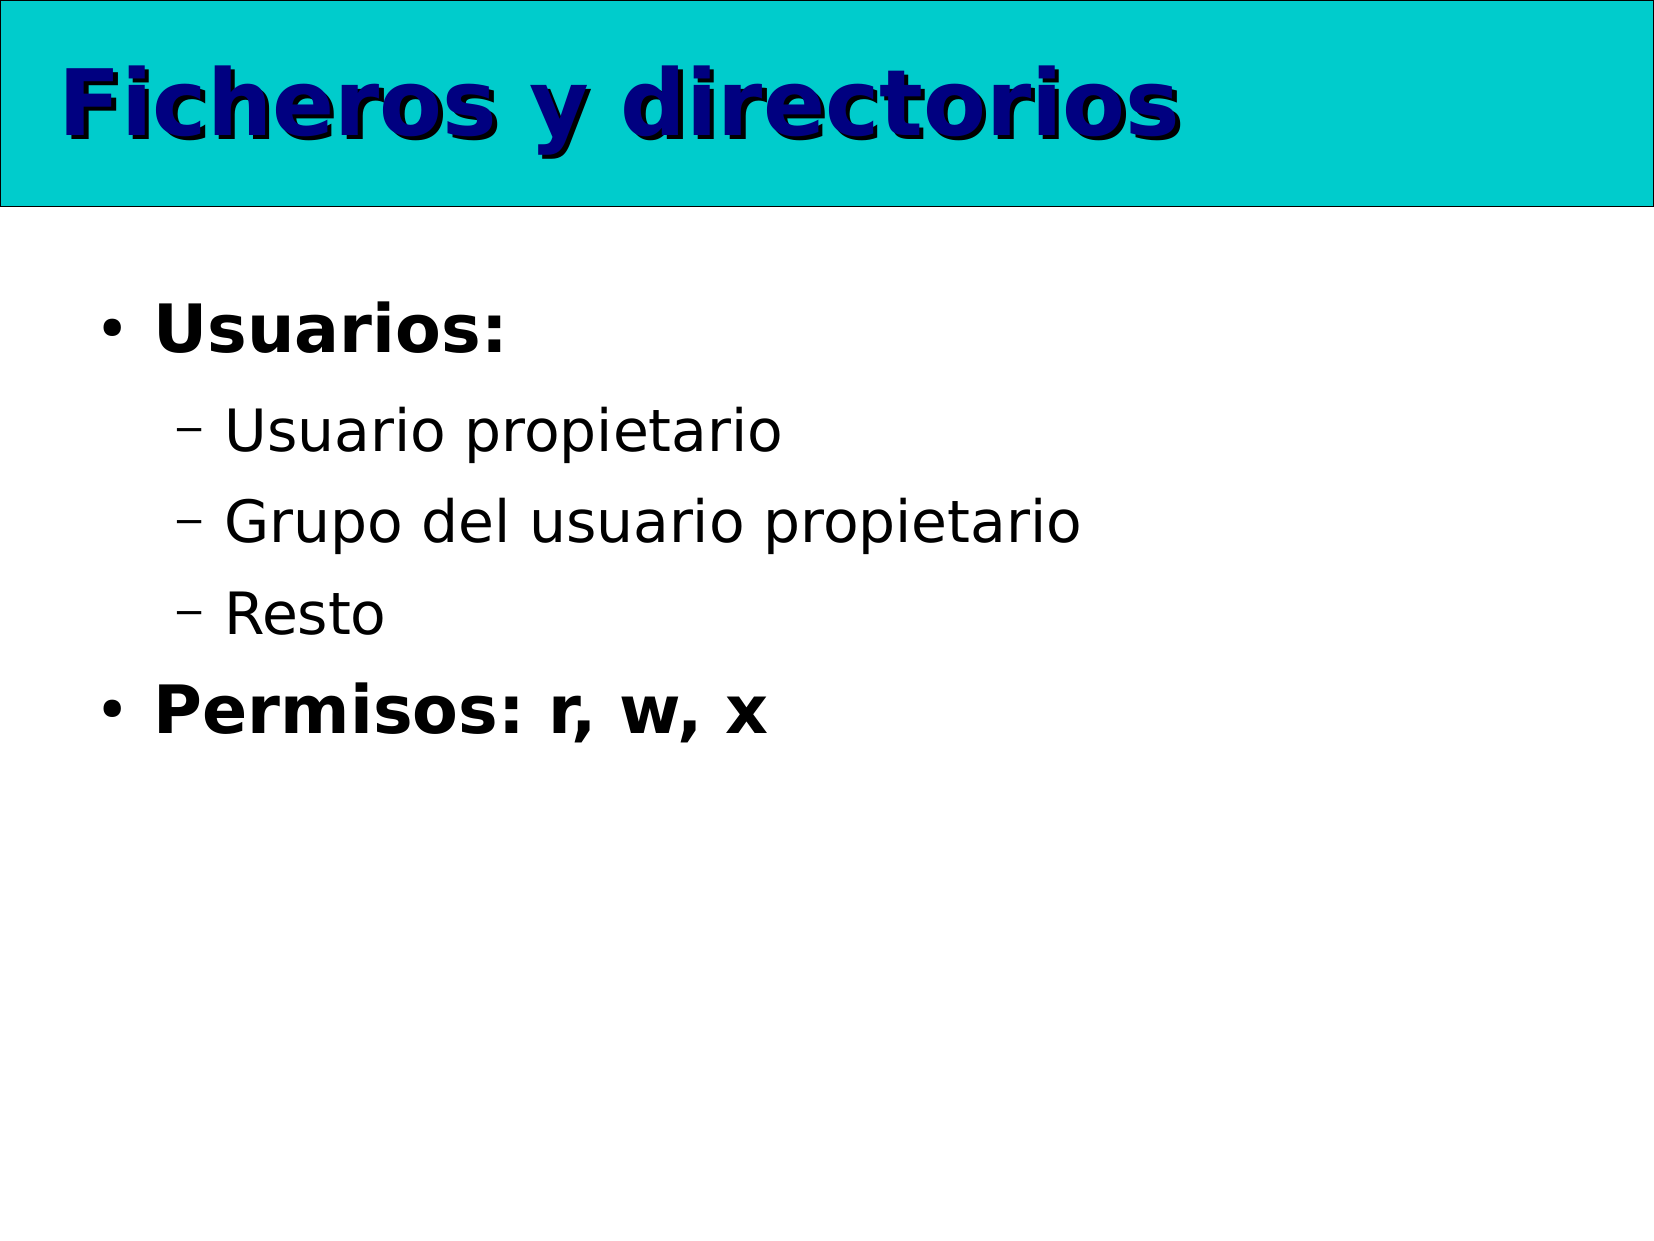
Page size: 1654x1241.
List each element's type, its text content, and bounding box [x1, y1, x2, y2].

list Usuarios: Usuario propietario Grupo del usuario propietario Resto Permisos: r, w, x [82, 290, 1571, 1094]
title Ficheros y directorios [59, 22, 1654, 185]
